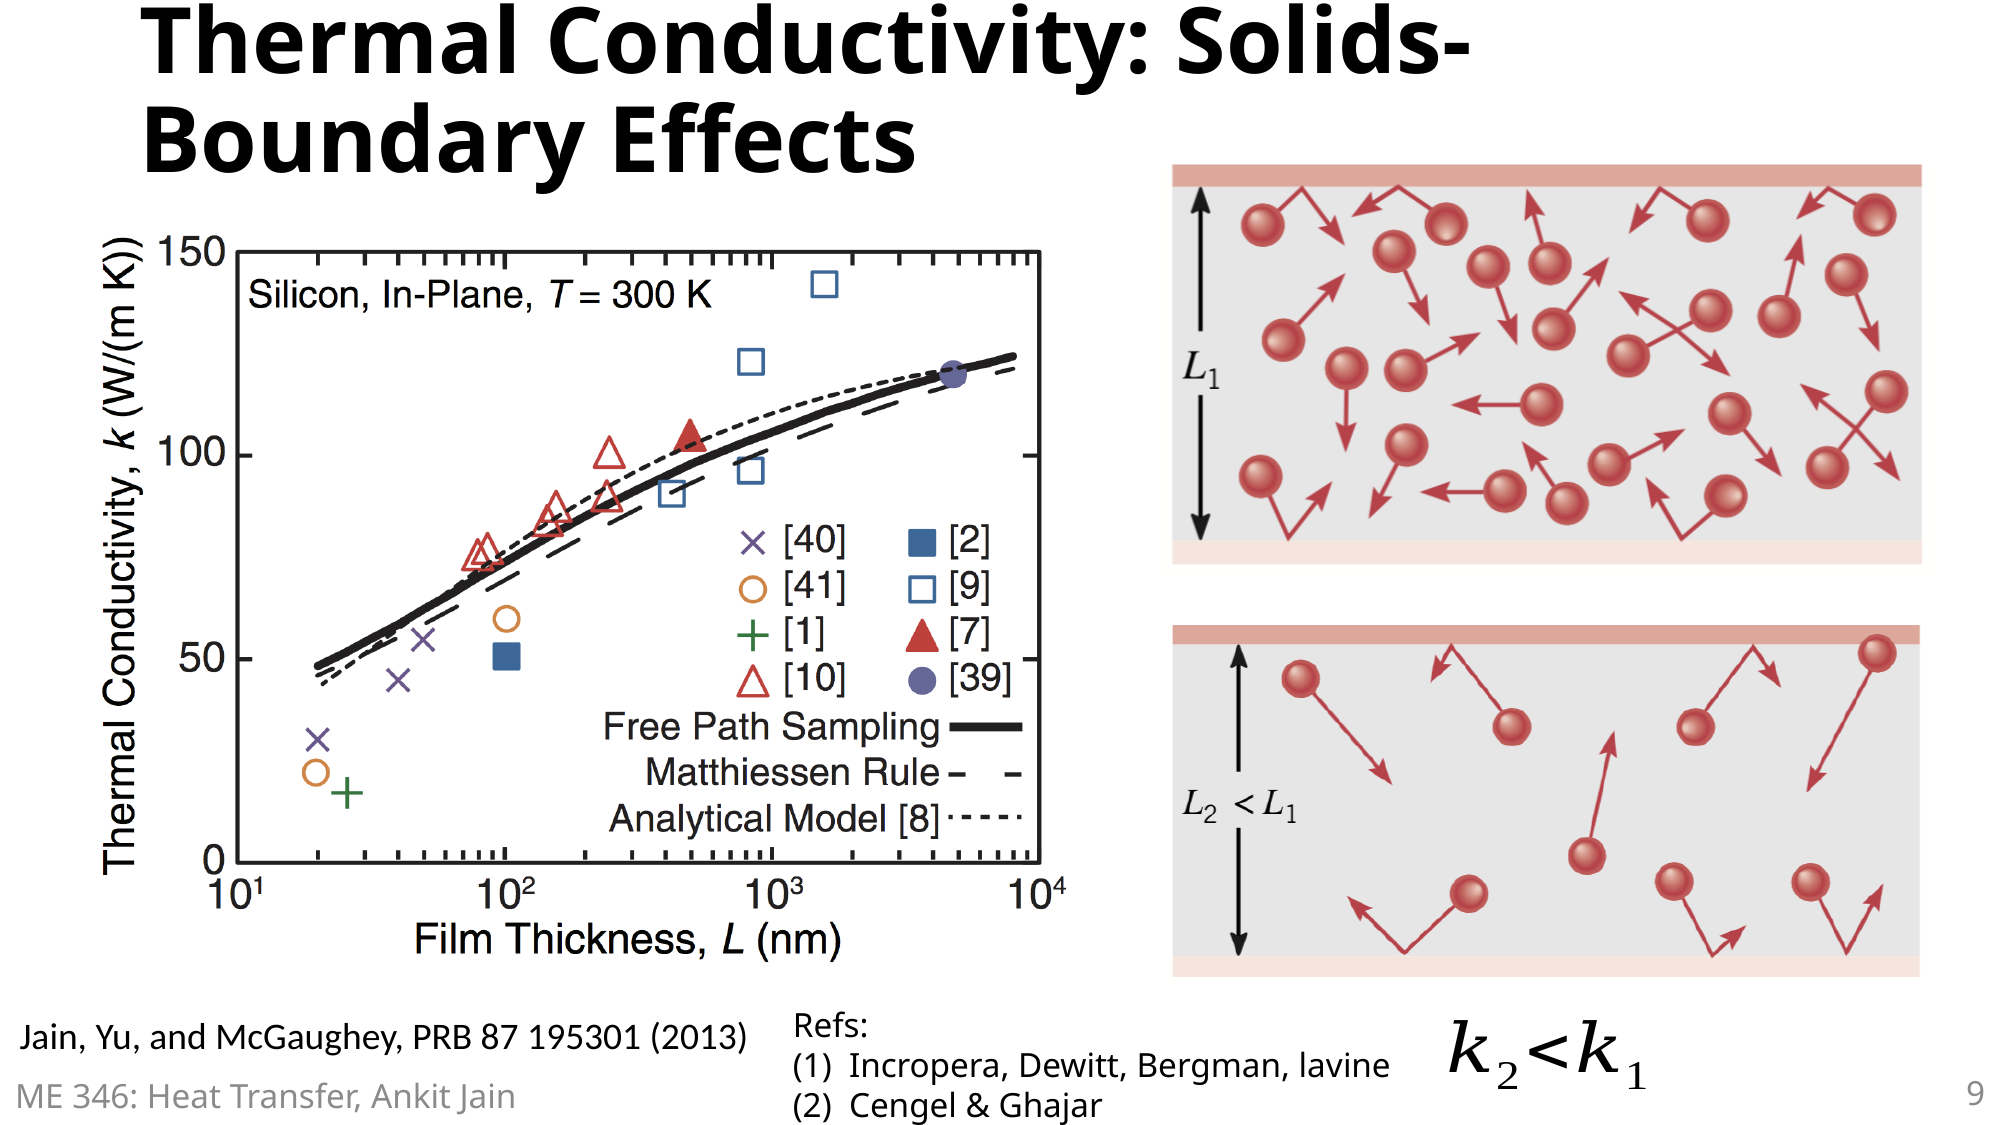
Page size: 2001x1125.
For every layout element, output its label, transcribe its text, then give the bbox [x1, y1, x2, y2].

text_box Refs: Incropera, Dewitt, Bergman, lavine Cengel & Ghajar [778, 996, 1407, 1125]
chart [1426, 1012, 1666, 1099]
text_box Jain, Yu, and McGaughey, PRB 87 195301 (2013) [4, 1004, 764, 1065]
picture [1167, 618, 1925, 988]
picture [73, 217, 1075, 970]
title Thermal Conductivity: Solids-Boundary Effects [124, 0, 1850, 202]
picture [1158, 153, 1942, 579]
footer ME 346: Heat Transfer, Ankit Jain [0, 1065, 778, 1125]
